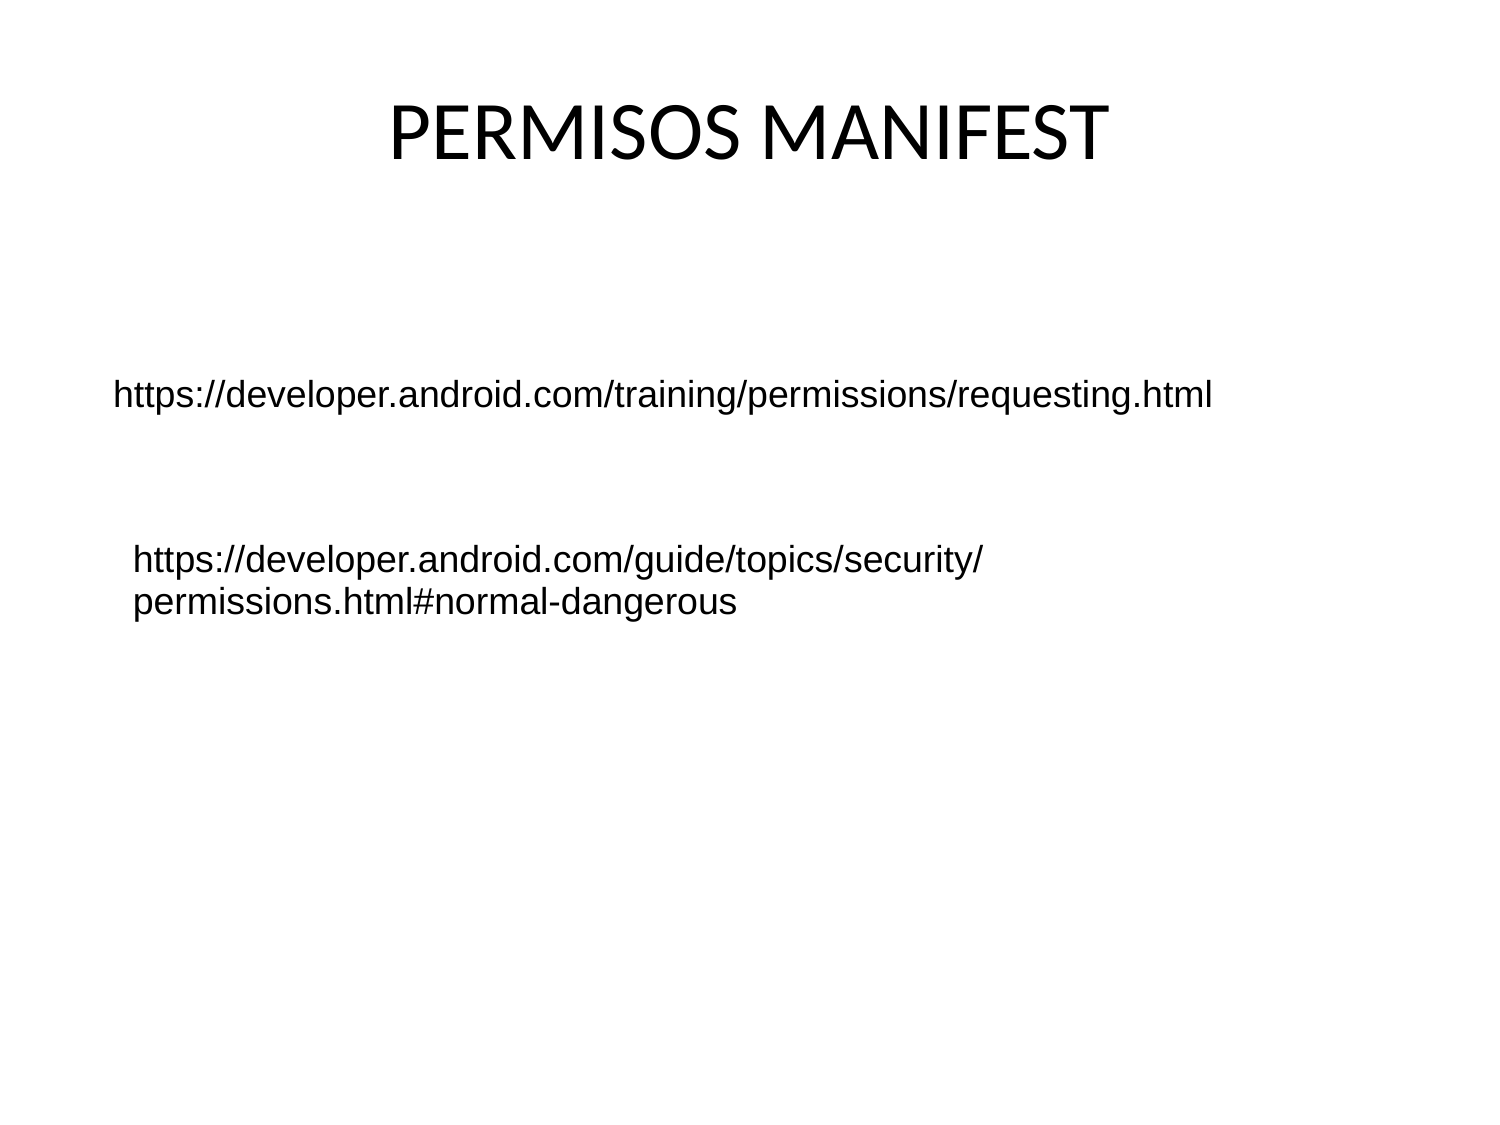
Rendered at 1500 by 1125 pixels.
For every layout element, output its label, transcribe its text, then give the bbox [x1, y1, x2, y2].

title PERMISOS MANIFEST [75, 45, 1425, 233]
text_box https://developer.android.com/guide/topics/security/permissions.html#normal-dangerous [118, 531, 1387, 631]
text_box https://developer.android.com/training/permissions/requesting.html [98, 366, 1229, 424]
